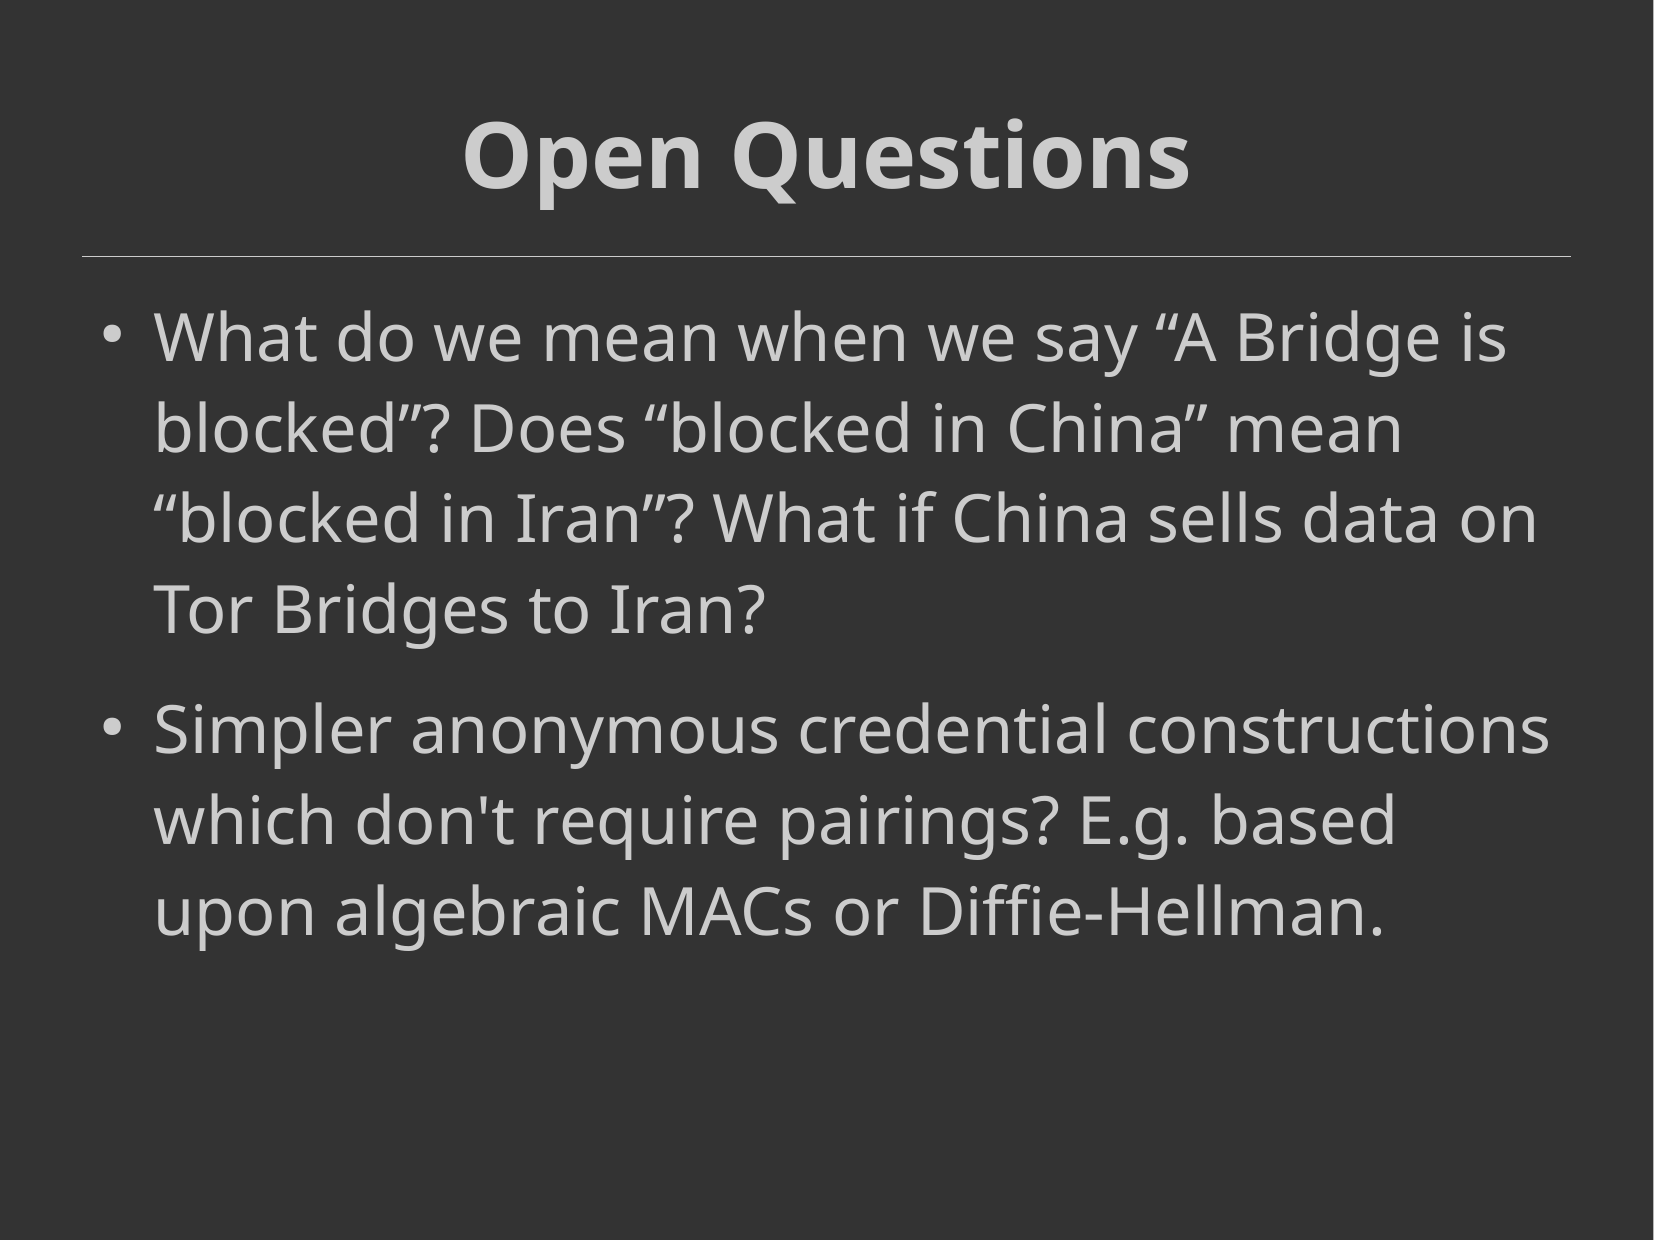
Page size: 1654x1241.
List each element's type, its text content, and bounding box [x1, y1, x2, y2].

list What do we mean when we say “A Bridge is blocked”? Does “blocked in China” mean “blocked in Iran”? What if China sells data on Tor Bridges to Iran? Simpler anonymous credential constructions which don't require pairings? E.g. based upon algebraic MACs or Diffie-Hellman. [82, 290, 1571, 1010]
title Open Questions [82, 49, 1571, 257]
